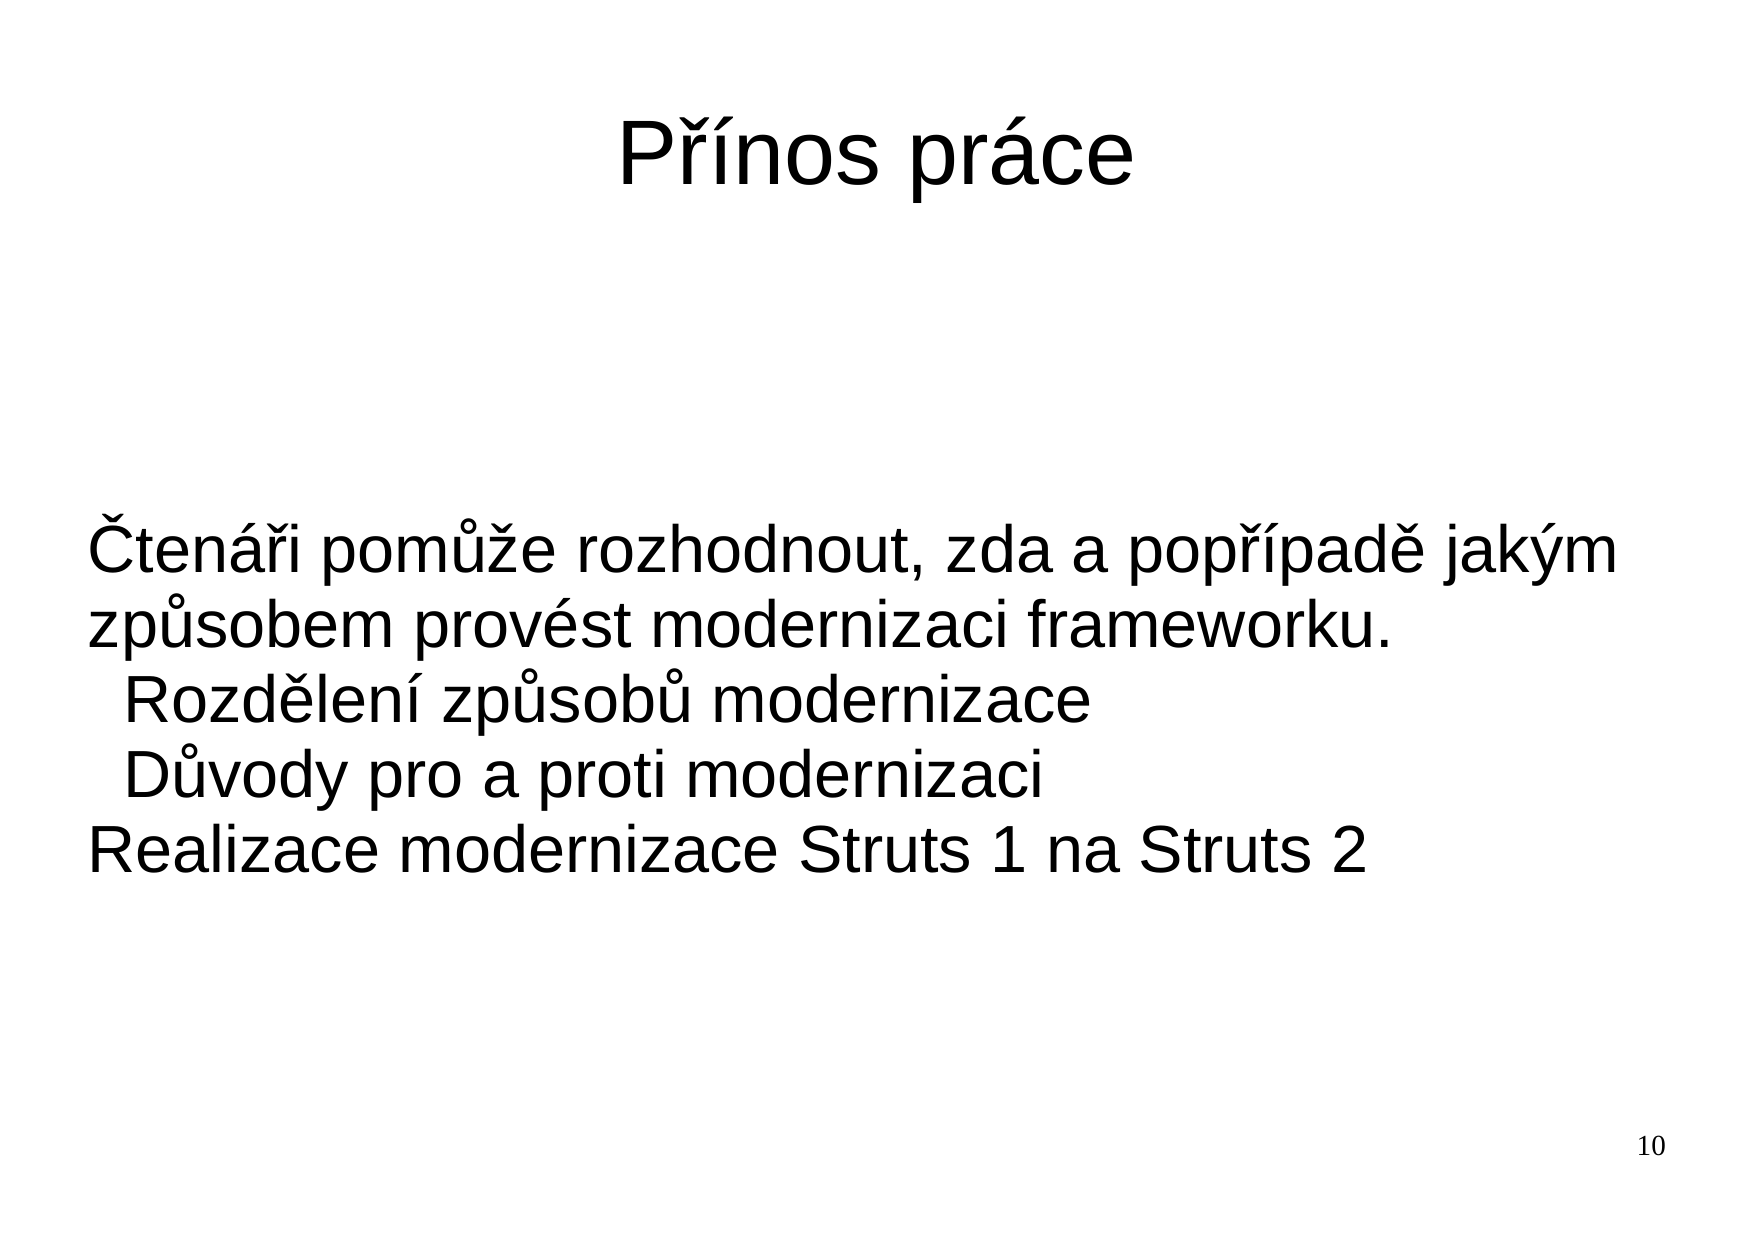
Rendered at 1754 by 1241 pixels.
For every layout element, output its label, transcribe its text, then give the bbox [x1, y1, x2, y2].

title Přínos práce [87, 56, 1667, 250]
subtitle Čtenáři pomůže rozhodnout, zda a popřípadě jakým způsobem provést modernizaci frameworku. Rozdělení způsobů modernizace Důvody pro a proti modernizaci Realizace modernizace Struts 1 na Struts 2 [87, 297, 1667, 1102]
